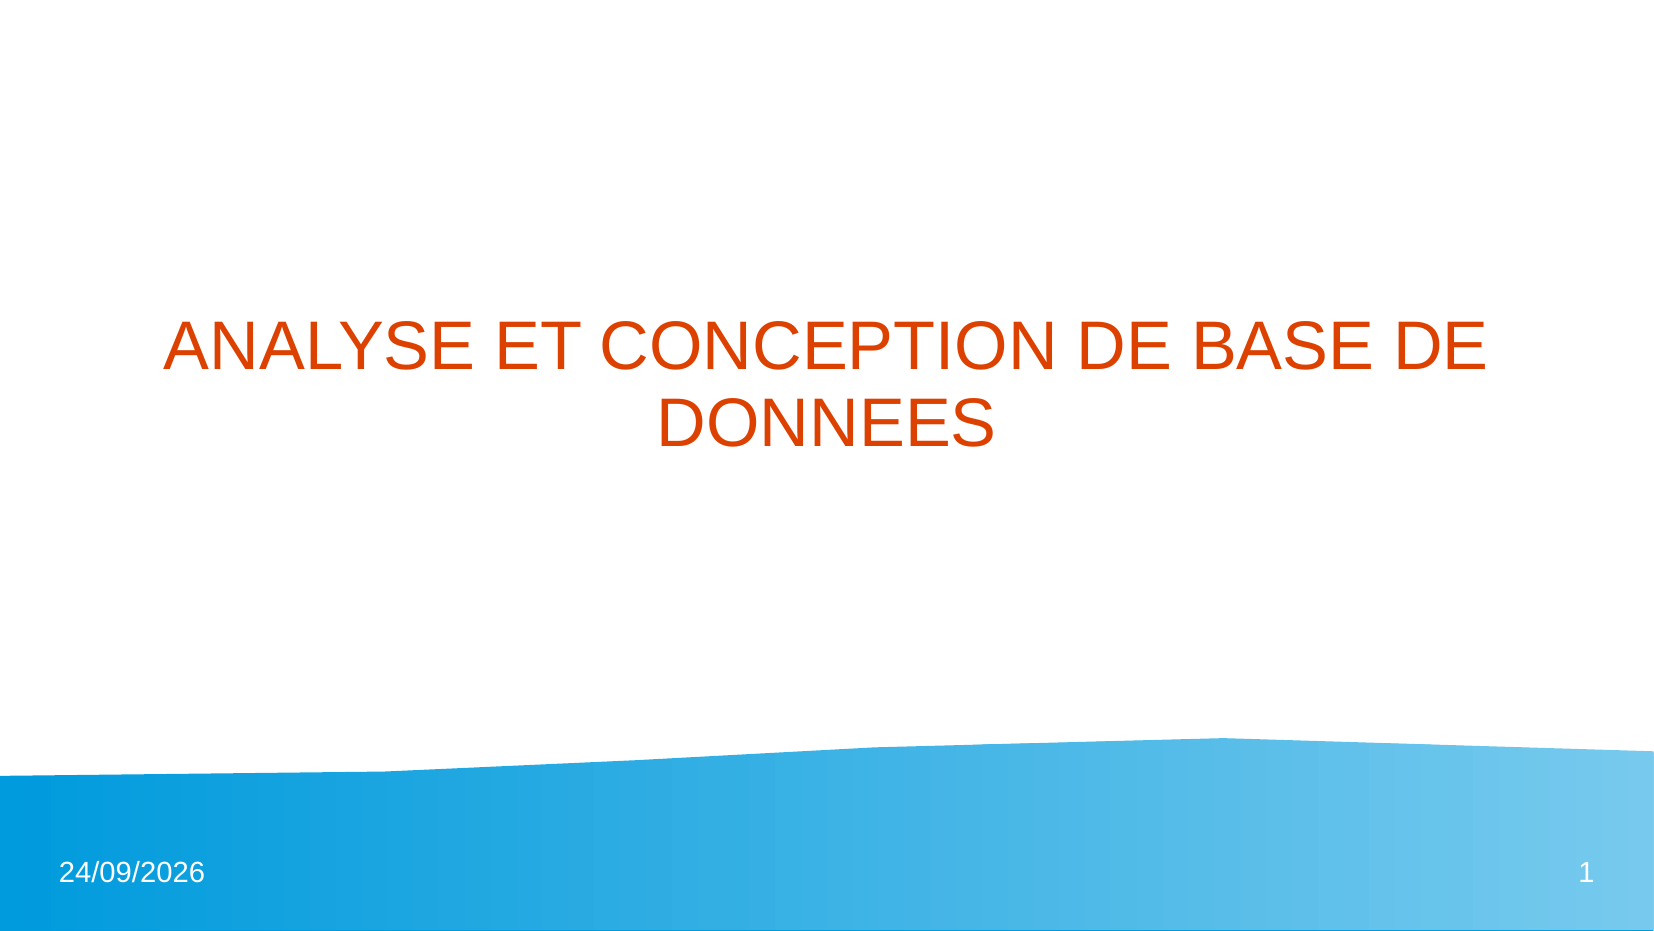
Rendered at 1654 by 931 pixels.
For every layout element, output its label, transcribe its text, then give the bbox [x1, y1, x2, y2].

title ANALYSE ET CONCEPTION DE BASE DE DONNEES [88, 295, 1565, 473]
